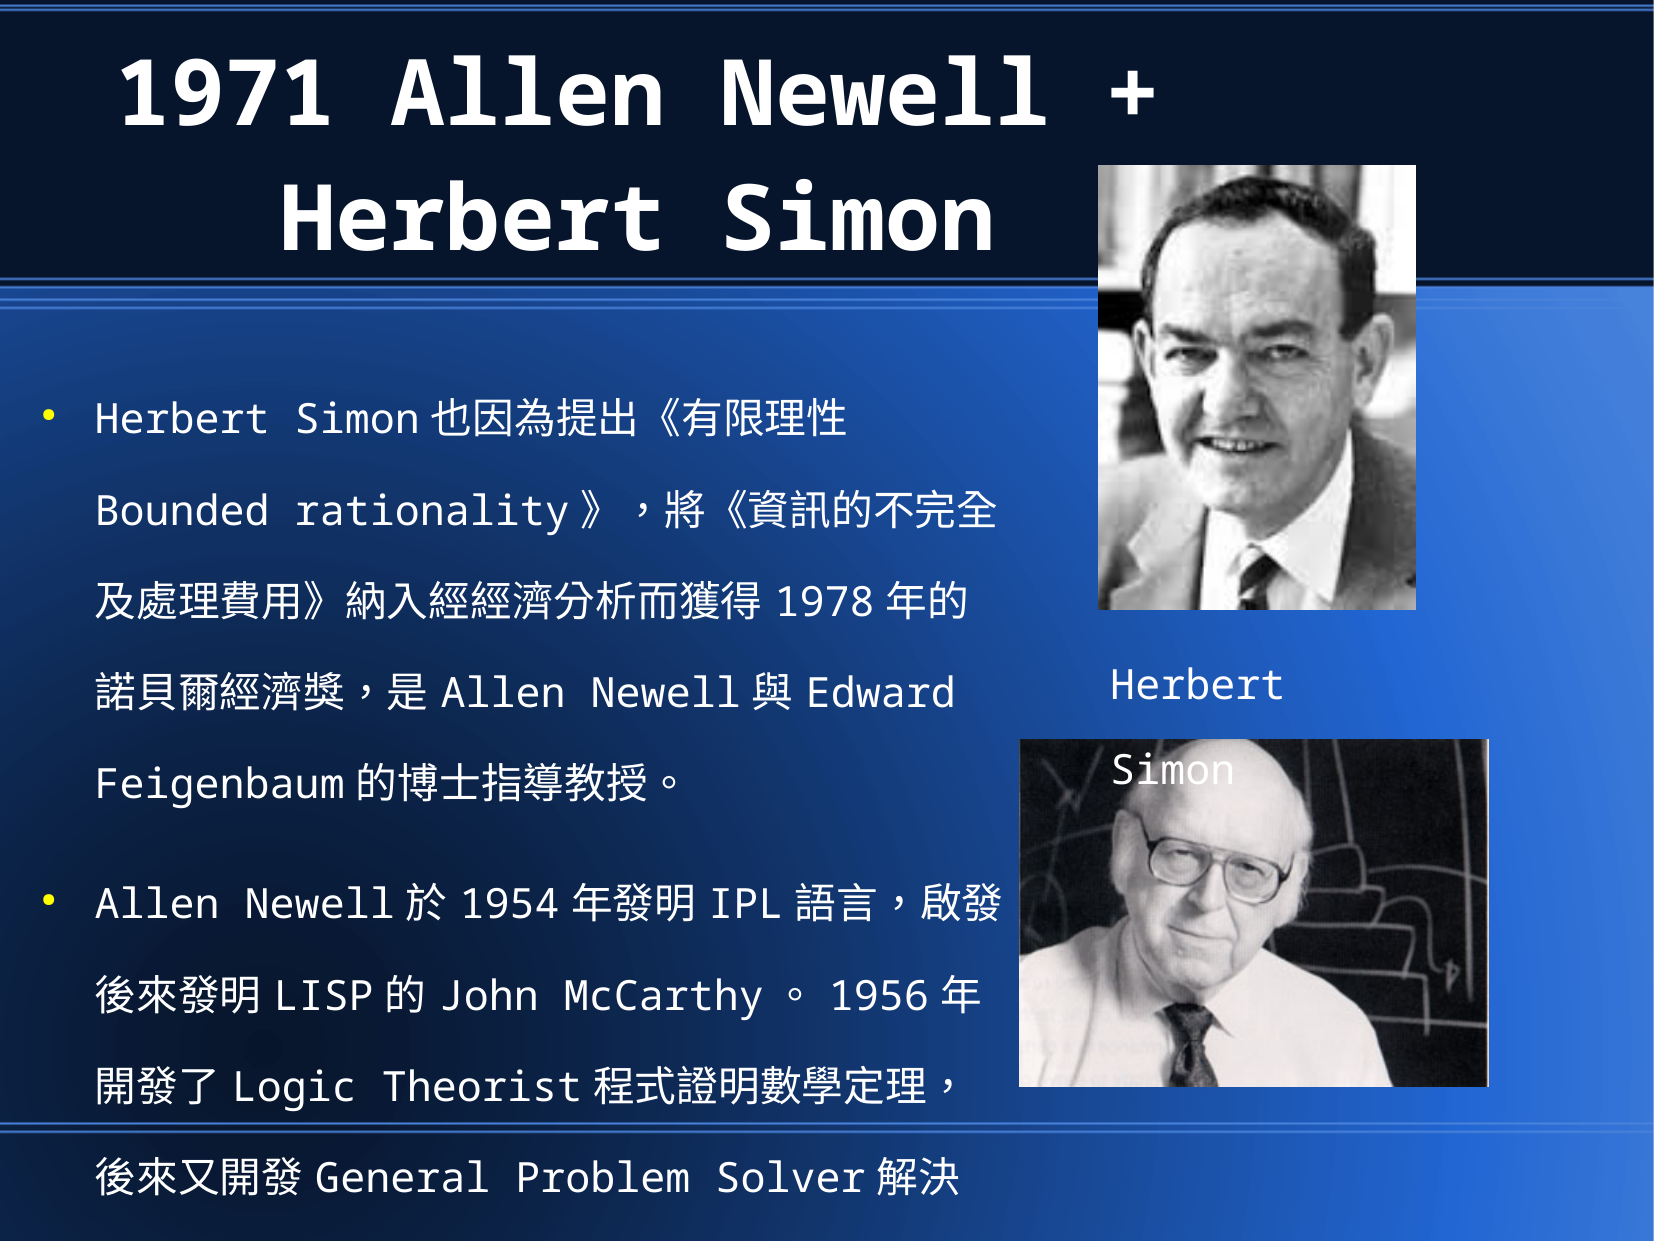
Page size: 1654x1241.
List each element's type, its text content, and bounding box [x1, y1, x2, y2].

list Herbert Simon也因為提出《有限理性Bounded rationality》，將《資訊的不完全及處理費用》納入經經濟分析而獲得1978年的諾貝爾經濟獎，是Allen Newell與Edward Feigenbaum的博士指導教授。 Allen Newell於1954年發明IPL語言，啟發後來發明LISP的John McCarthy。1956年開發了Logic Theorist程式證明數學定理，後來又開發General Problem Solver解決AI推論問題，偏向《符號演算系統可以衍生出智能》的想法。 [23, 355, 1004, 1170]
picture [0, 0, 1654, 1241]
text_box Herbert Simon [1110, 625, 1425, 677]
title 1971 Allen Newell + Herbert Simon [82, 32, 1193, 273]
